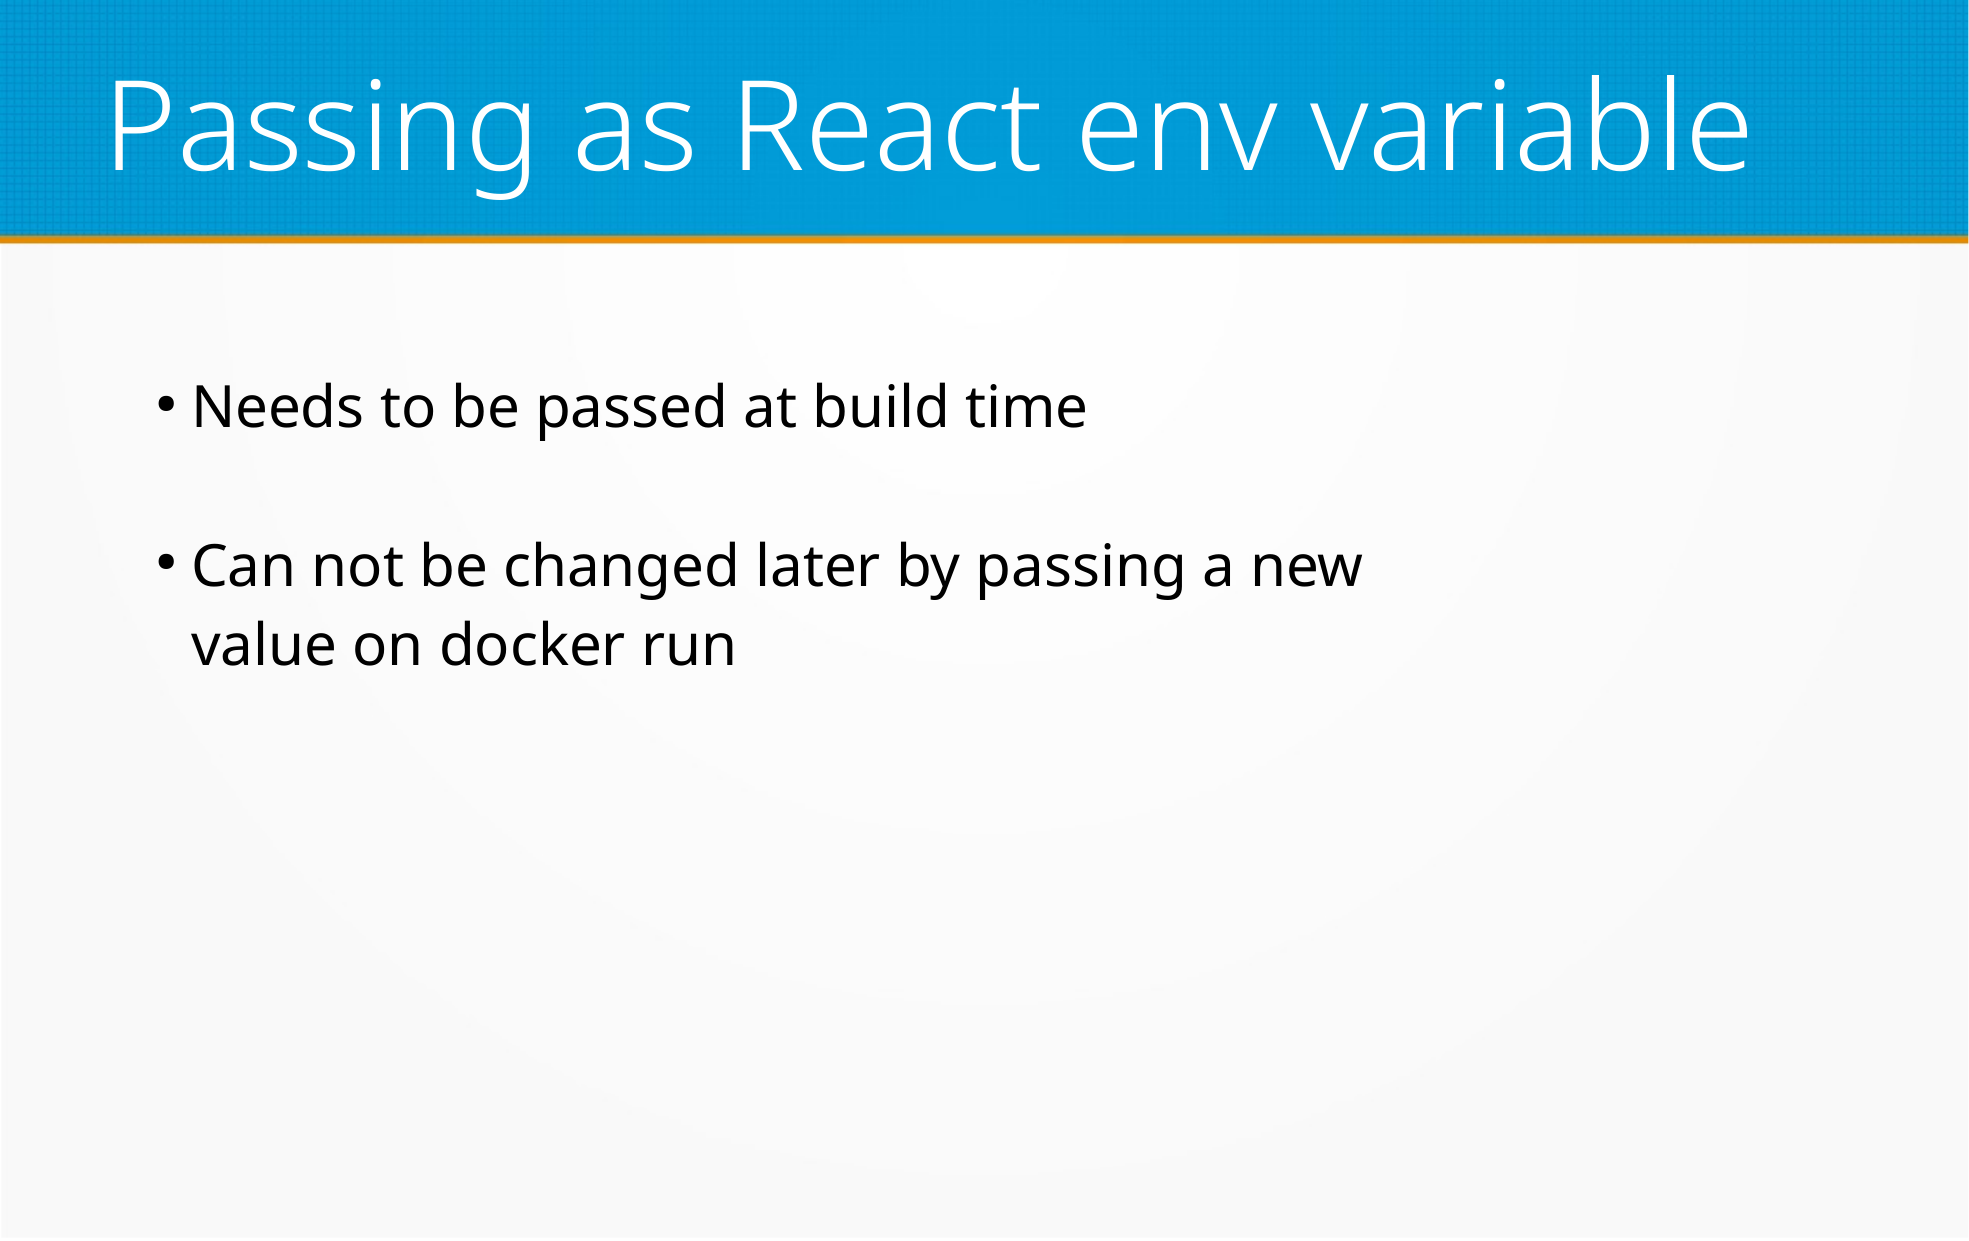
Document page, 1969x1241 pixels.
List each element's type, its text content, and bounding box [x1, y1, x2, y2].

text_box Needs to be passed at build time Can not be changed later by passing a new value on docker run [150, 386, 1396, 724]
title Passing as React env variable [103, 17, 1876, 226]
picture [0, 233, 1969, 1241]
